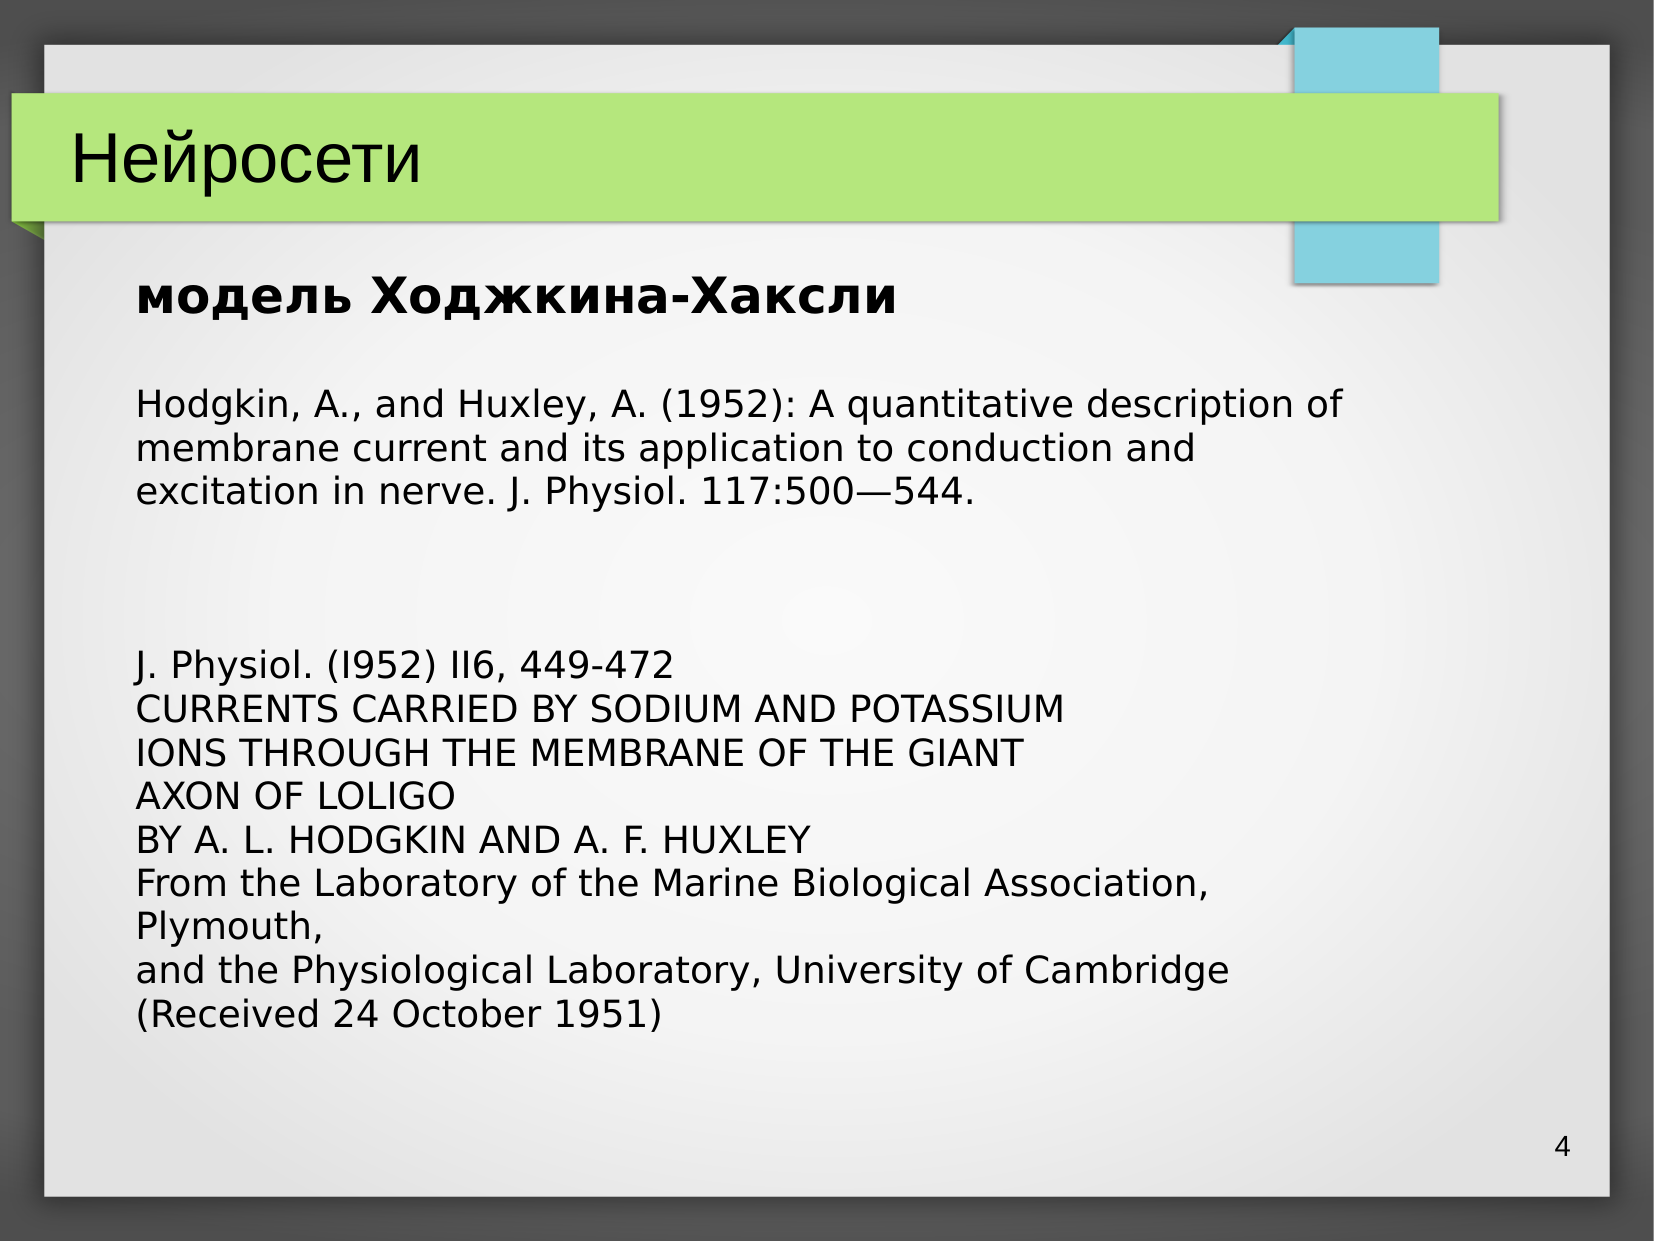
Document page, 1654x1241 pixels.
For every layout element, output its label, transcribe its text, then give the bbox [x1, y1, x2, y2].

title Нейросети [70, 118, 1205, 199]
picture [0, 0, 1654, 1241]
text_box модель Ходжкина-Хаксли Hodgkin, A., and Huxley, A. (1952): A quantitative description of membrane current and its application to conduction and excitation in nerve. J. Physiol. 117:500—544. J. Physiol. (I952) II6, 449-472 CURRENTS CARRIED BY SODIUM AND POTASSIUM IONS THROUGH THE MEMBRANE OF THE GIANT AXON OF LOLIGO BY A. L. HODGKIN AND A. F. HUXLEY From the Laboratory of the Marine Biological Association, Plymouth, and the Physiological Laboratory, University of Cambridge (Received 24 October 1951) [120, 259, 1371, 1044]
